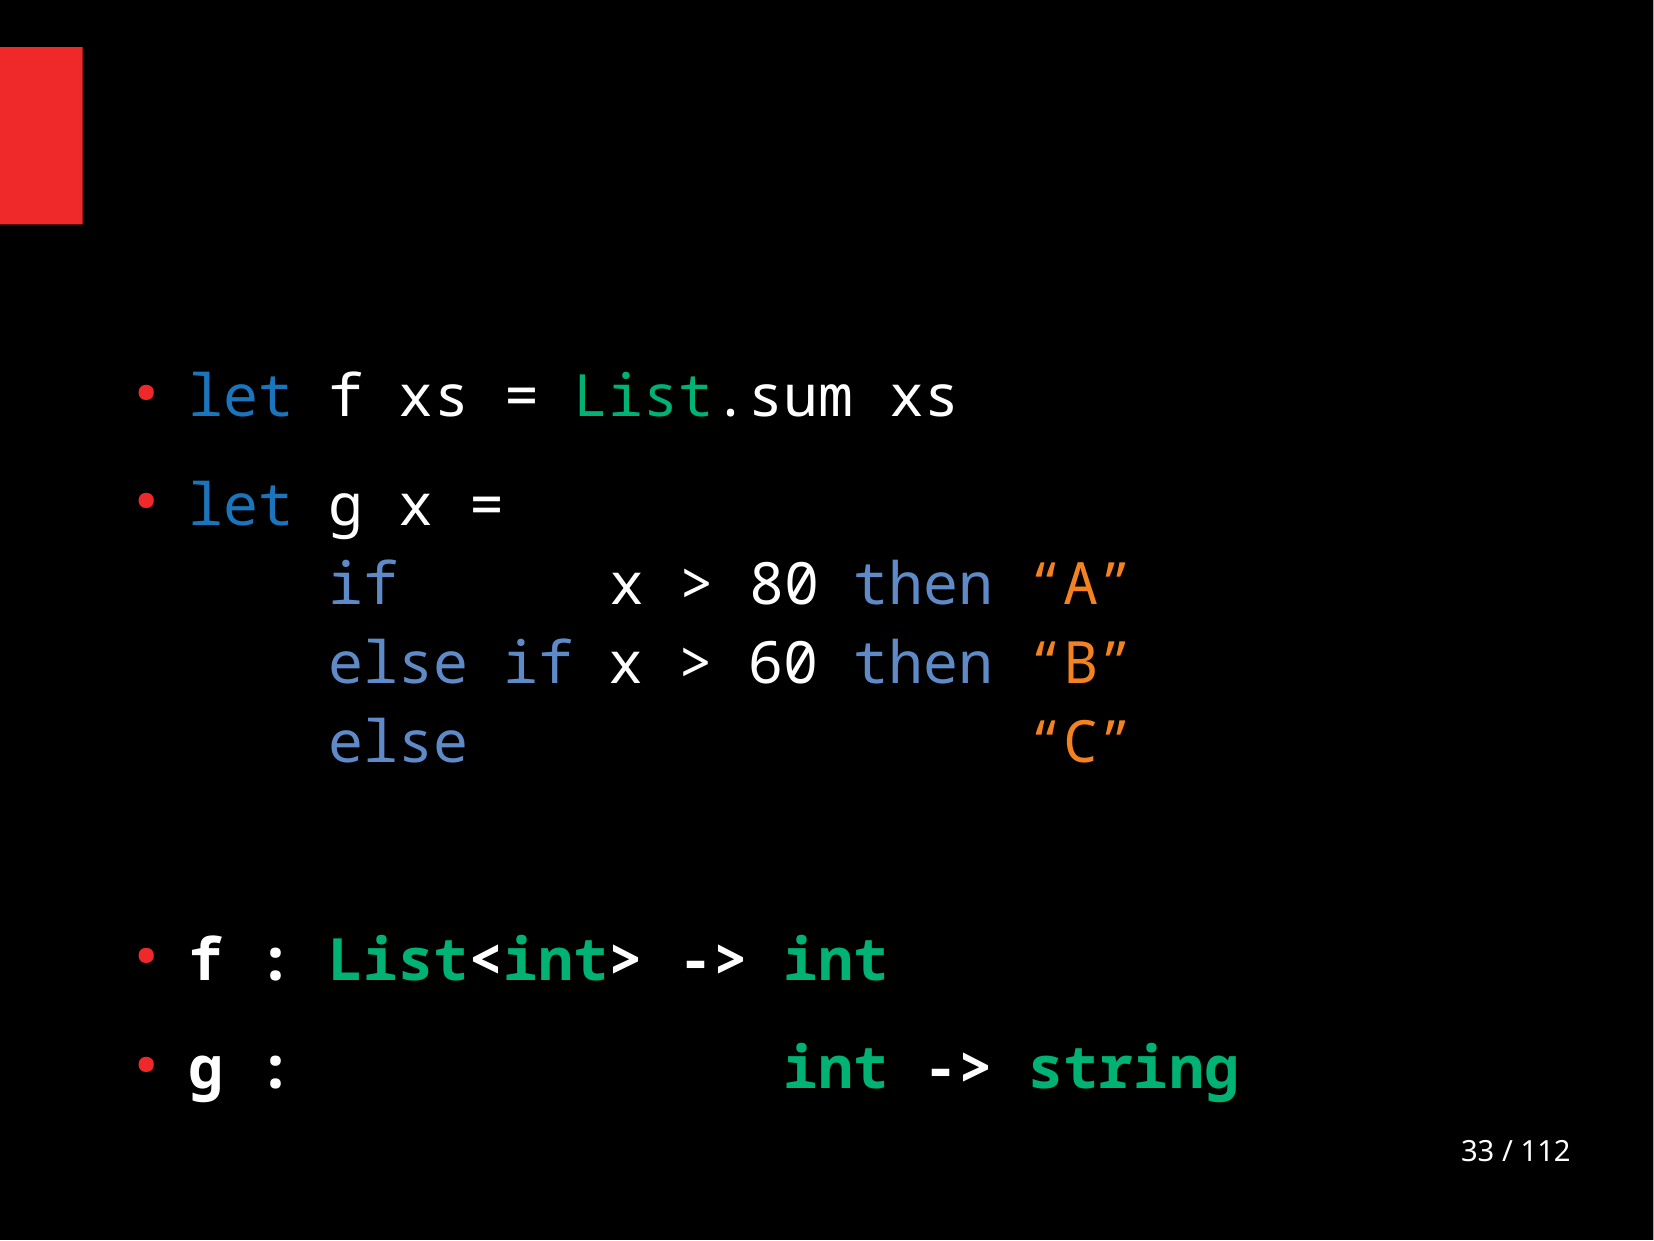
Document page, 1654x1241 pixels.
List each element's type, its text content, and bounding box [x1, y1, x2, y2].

list let f xs = List.sum xs let g x = if x > 80 then “A” else if x > 60 then “B” else “C” f : List<int> -> int g : int -> string [118, 354, 1536, 1074]
